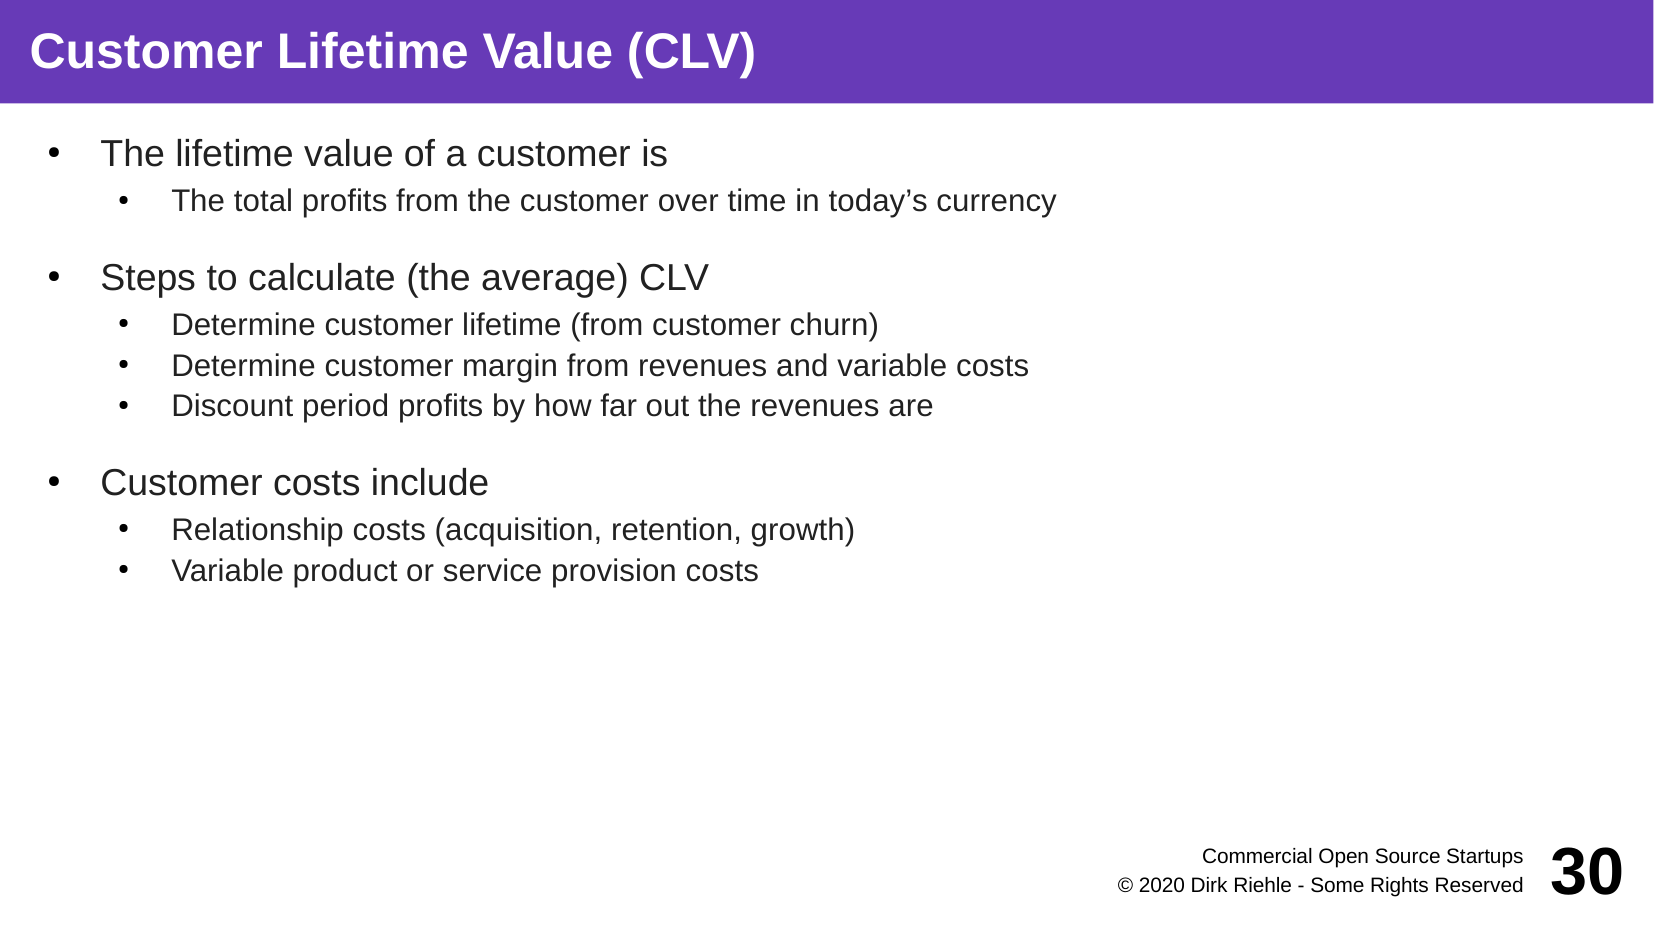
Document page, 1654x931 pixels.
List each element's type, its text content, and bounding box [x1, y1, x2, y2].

title Customer Lifetime Value (CLV) [0, 0, 1654, 104]
list The lifetime value of a customer is The total profits from the customer over time in today’s currency Steps to calculate (the average) CLV Determine customer lifetime (from customer churn) Determine customer margin from revenues and variable costs Discount period profits by how far out the revenues are Customer costs include Relationship costs (acquisition, retention, growth) Variable product or service provision costs [29, 132, 1625, 813]
